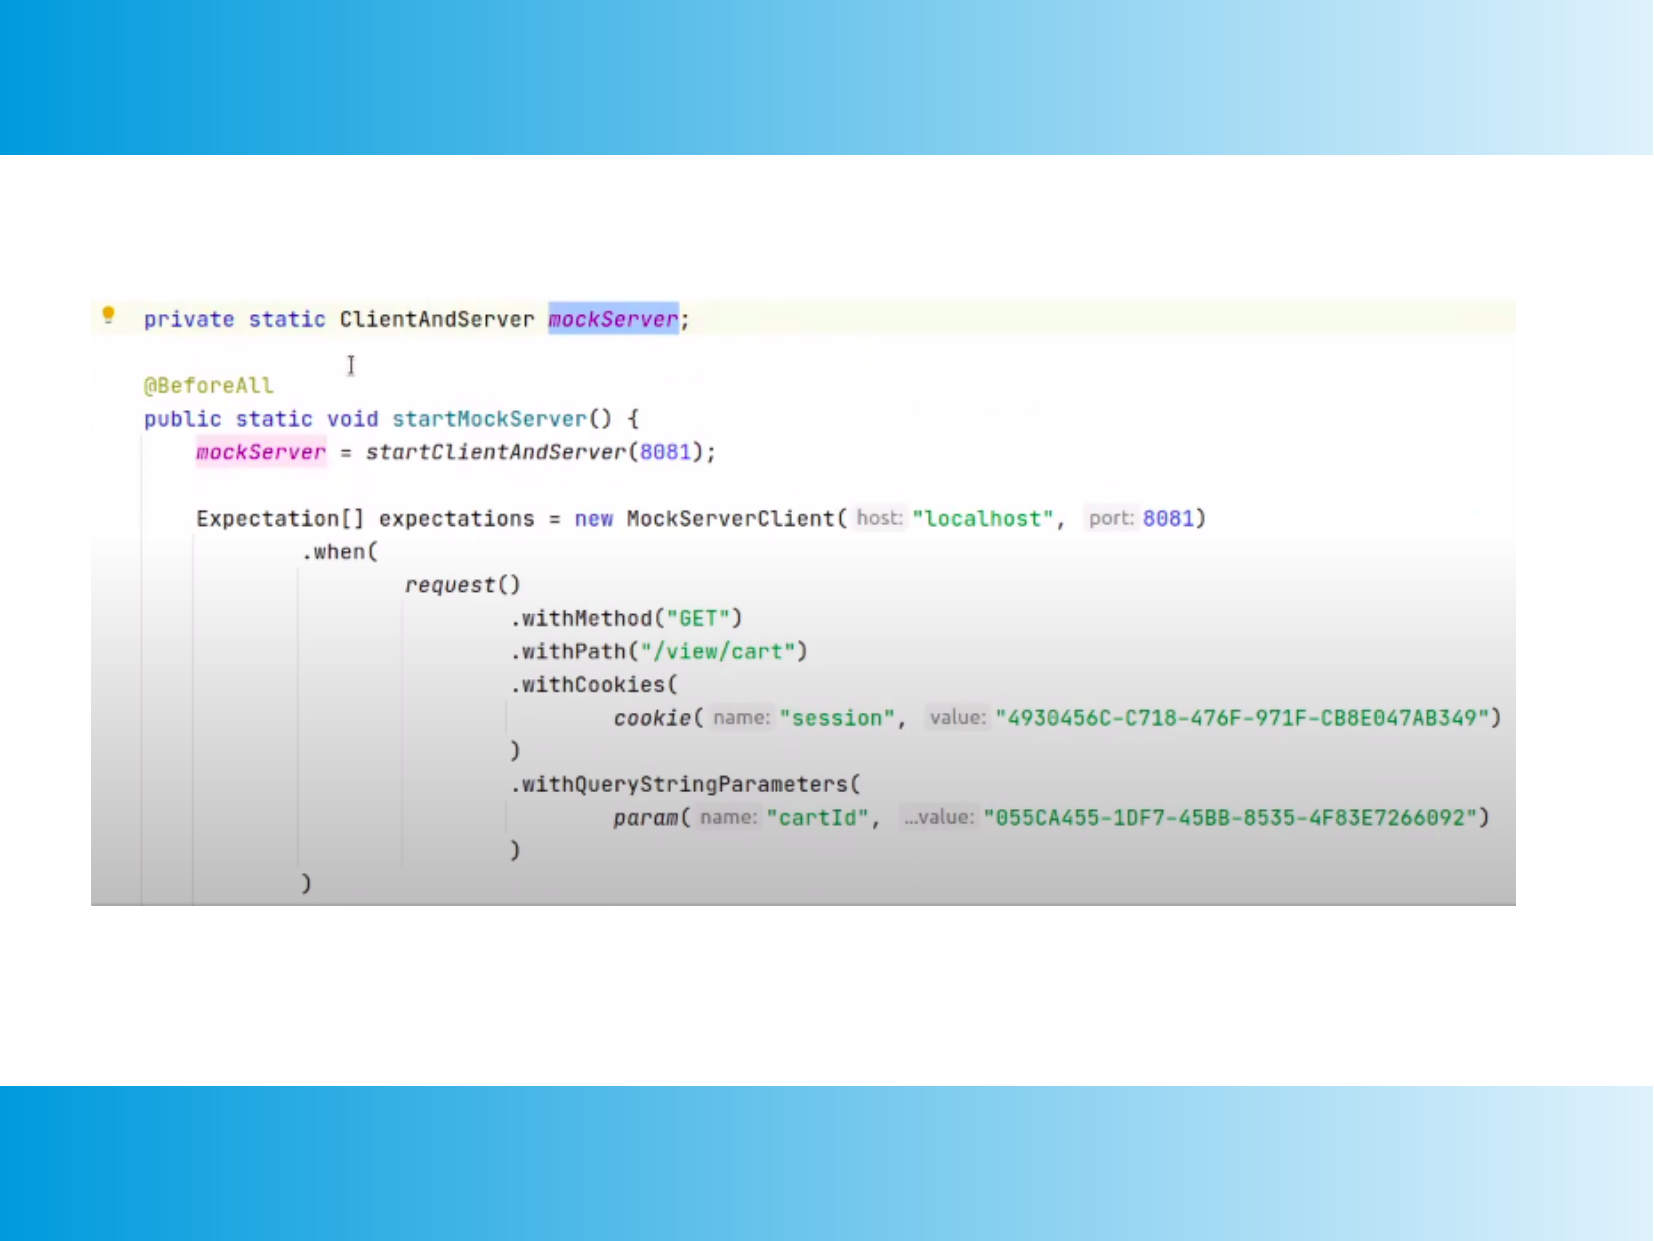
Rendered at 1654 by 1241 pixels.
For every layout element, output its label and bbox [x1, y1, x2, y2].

picture [91, 290, 1516, 906]
